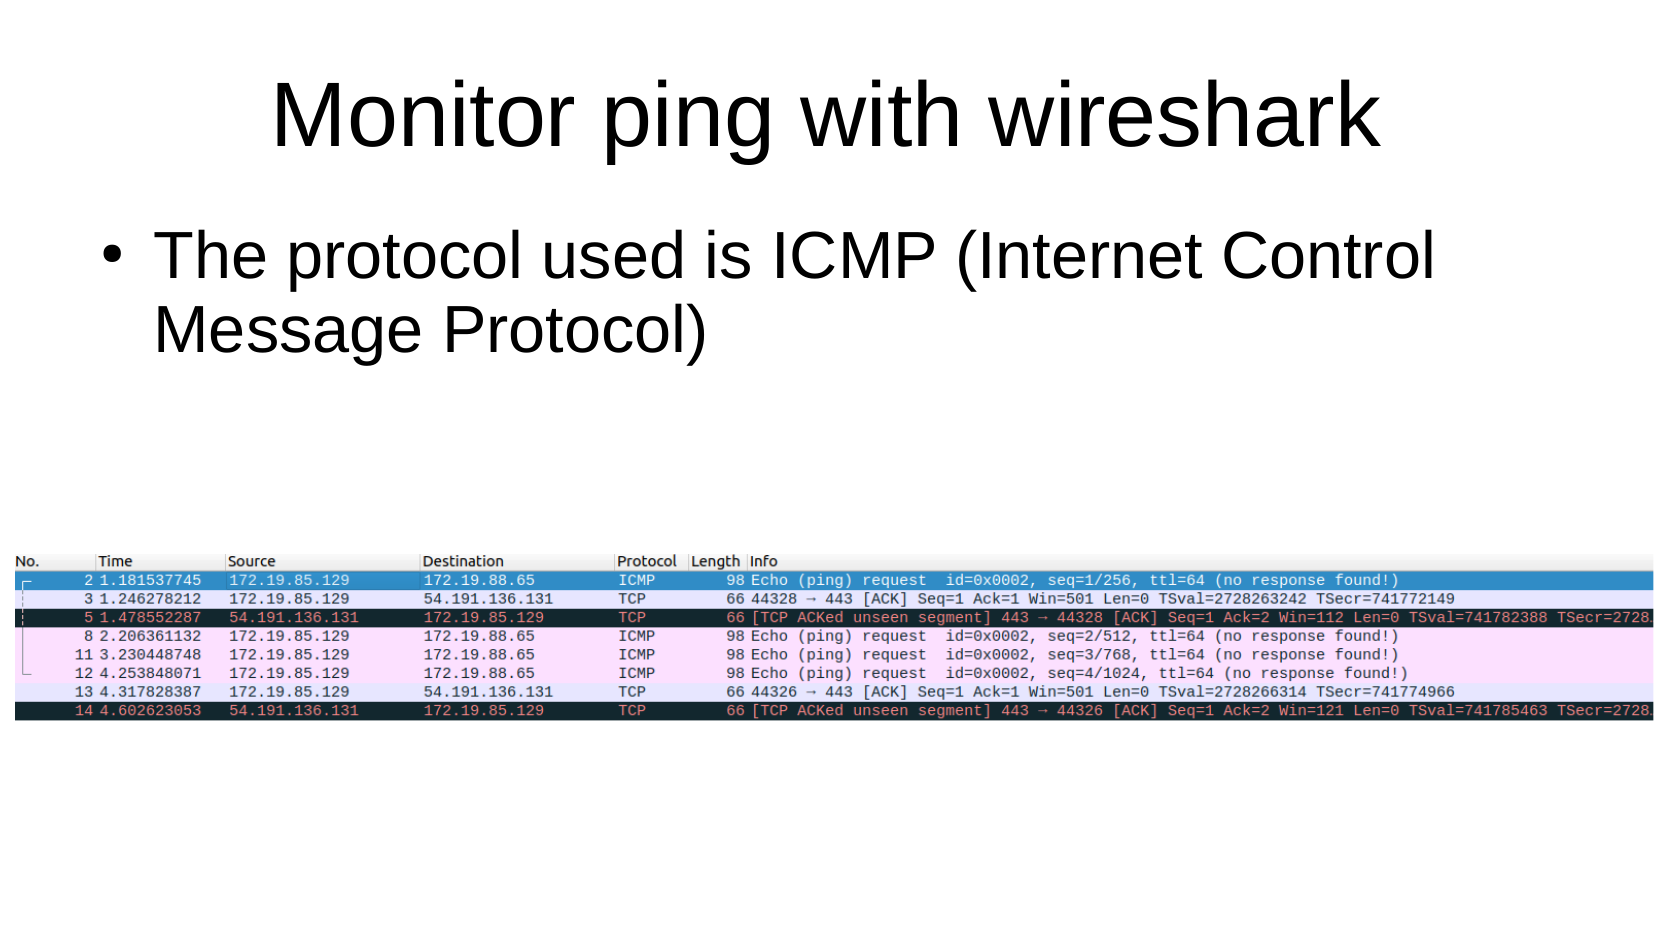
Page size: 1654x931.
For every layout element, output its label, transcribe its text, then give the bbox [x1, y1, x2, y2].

title Monitor ping with wireshark [82, 37, 1571, 193]
list The protocol used is ICMP (Internet Control Message Protocol) [82, 217, 1571, 554]
picture [15, 554, 1654, 769]
